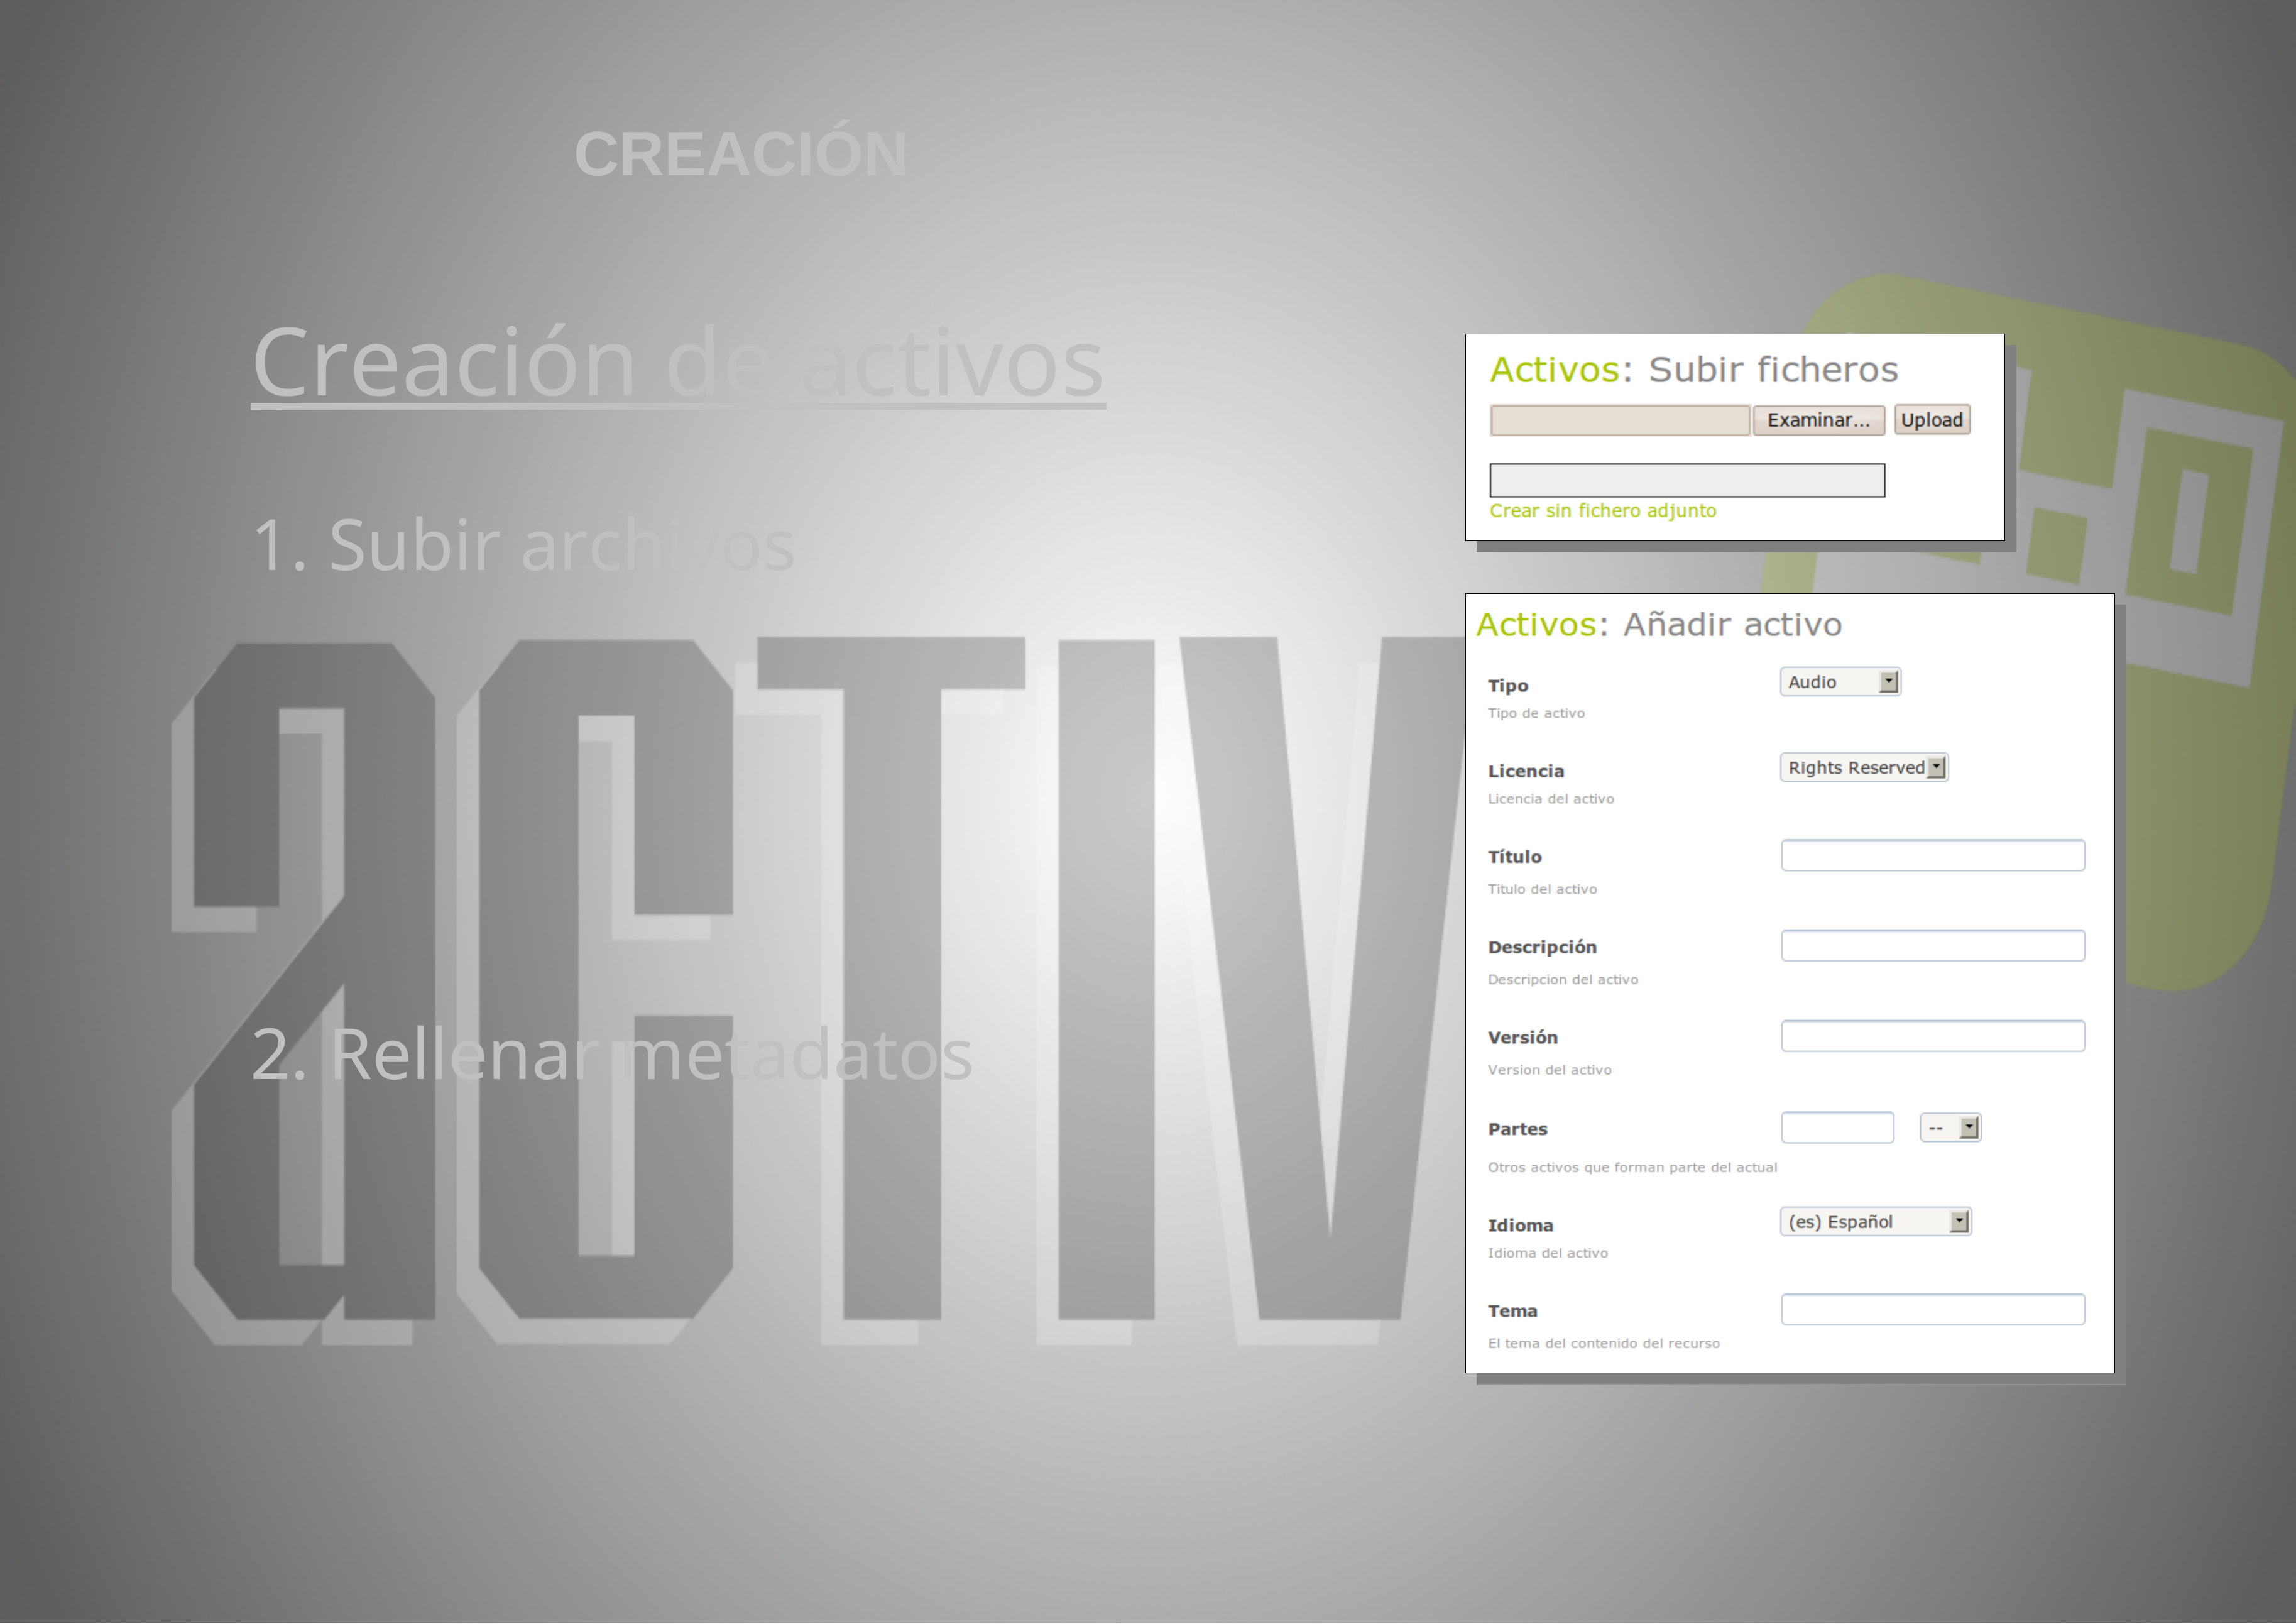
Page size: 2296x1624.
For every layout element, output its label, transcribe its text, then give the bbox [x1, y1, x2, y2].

picture [0, 0, 2296, 1623]
text_box Creación de activos 1. Subir archivos 2. Rellenar metadatos [241, 297, 1373, 1188]
text_box CREACIÓN [215, 112, 910, 189]
